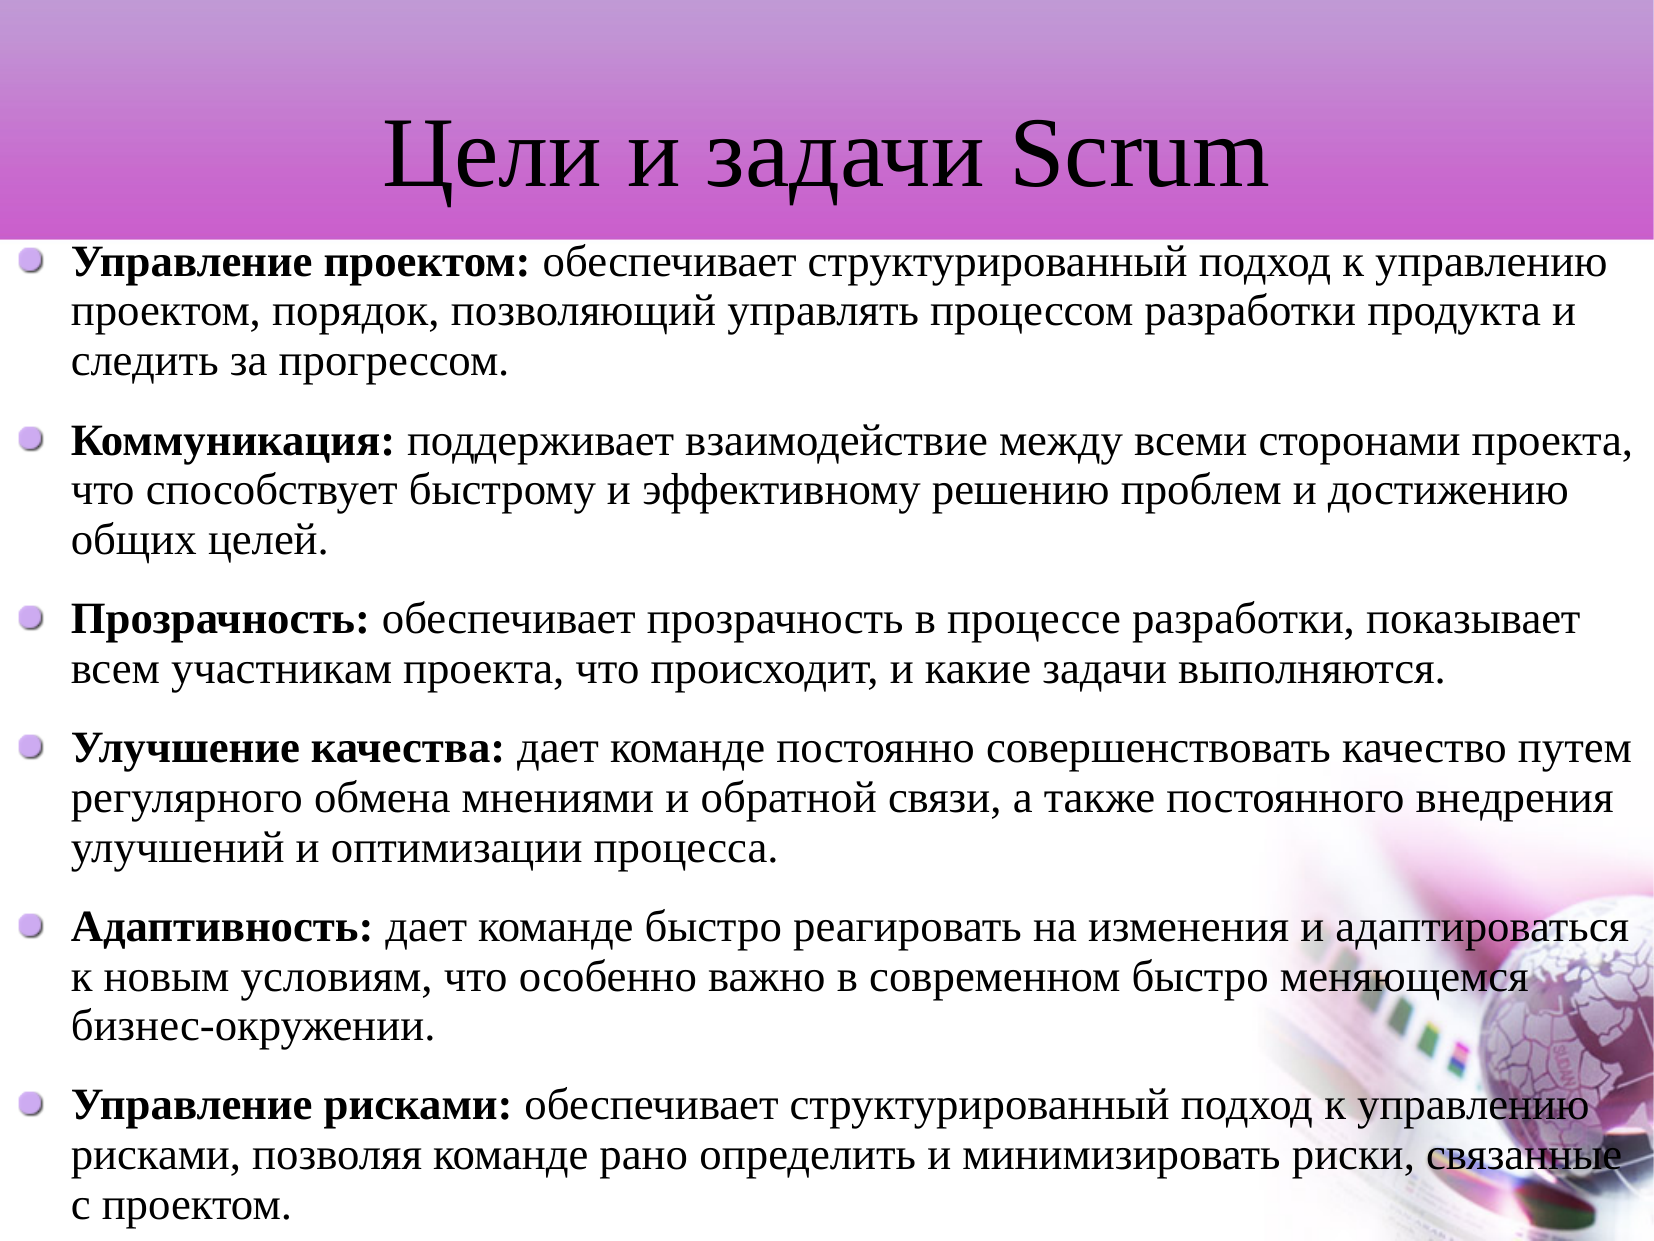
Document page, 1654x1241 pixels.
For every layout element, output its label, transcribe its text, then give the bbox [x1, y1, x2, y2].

title Цели и задачи Scrum [82, 49, 1571, 236]
list Управление проектом: обеспечивает структурированный подход к управлению проектом, порядок, позволяющий управлять процессом разработки продукта и следить за прогрессом. Коммуникация: поддерживает взаимодействие между всеми сторонами проекта, что способствует быстрому и эффективному решению проблем и достижению общих целей. Прозрачность: обеспечивает прозрачность в процессе разработки, показывает всем участникам проекта, что происходит, и какие задачи выполняются. Улучшение качества: дает команде постоянно совершенствовать качество путем регулярного обмена мнениями и обратной связи, а также постоянного внедрения улучшений и оптимизации процесса. Адаптивность: дает команде быстро реагировать на изменения и адаптироваться к новым условиям, что особенно важно в современном быстро меняющемся бизнес-окружении. Управление рисками: обеспечивает структурированный подход к управлению рисками, позволяя команде рано определить и минимизировать риски, связанные с проектом. [0, 236, 1654, 1241]
picture [0, 0, 1654, 236]
